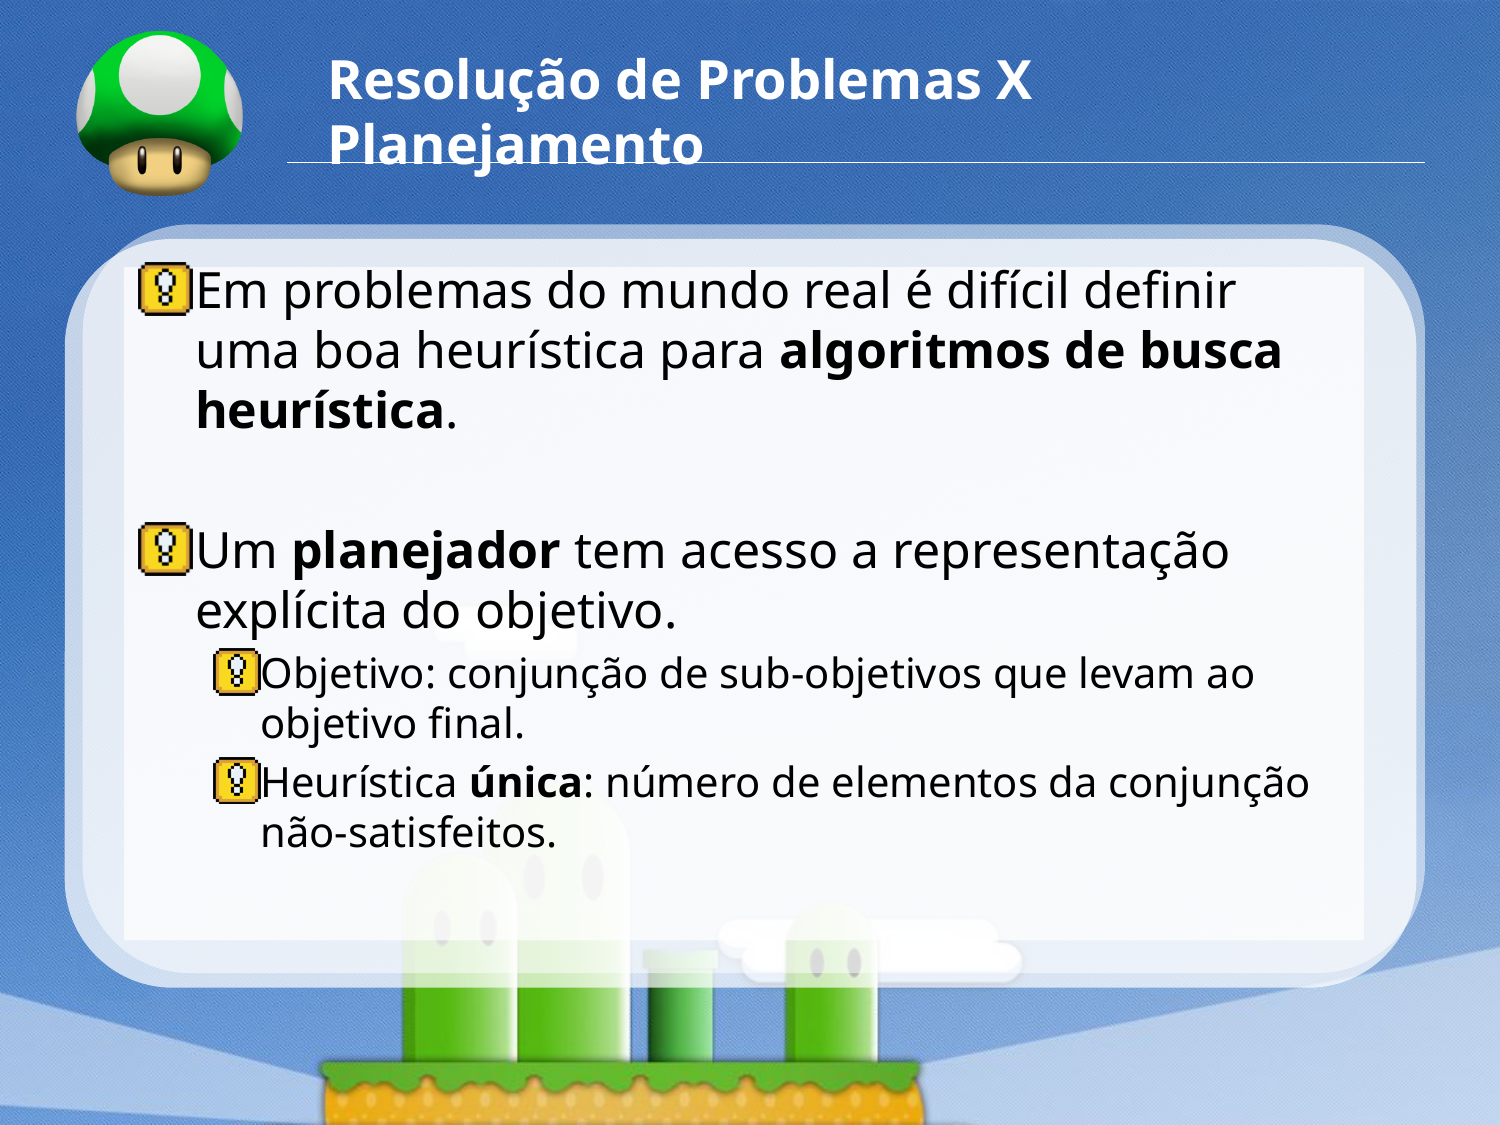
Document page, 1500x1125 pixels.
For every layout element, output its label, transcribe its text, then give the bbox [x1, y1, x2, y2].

list Em problemas do mundo real é difícil definir uma boa heurística para algoritmos de busca heurística. Um planejador tem acesso a representação explícita do objetivo. Objetivo: conjunção de sub-objetivos que levam ao objetivo final. Heurística única: número de elementos da conjunção não-satisfeitos. [123, 267, 1365, 941]
title Resolução de Problemas X Planejamento [312, 37, 1425, 183]
picture [0, 0, 1500, 1125]
